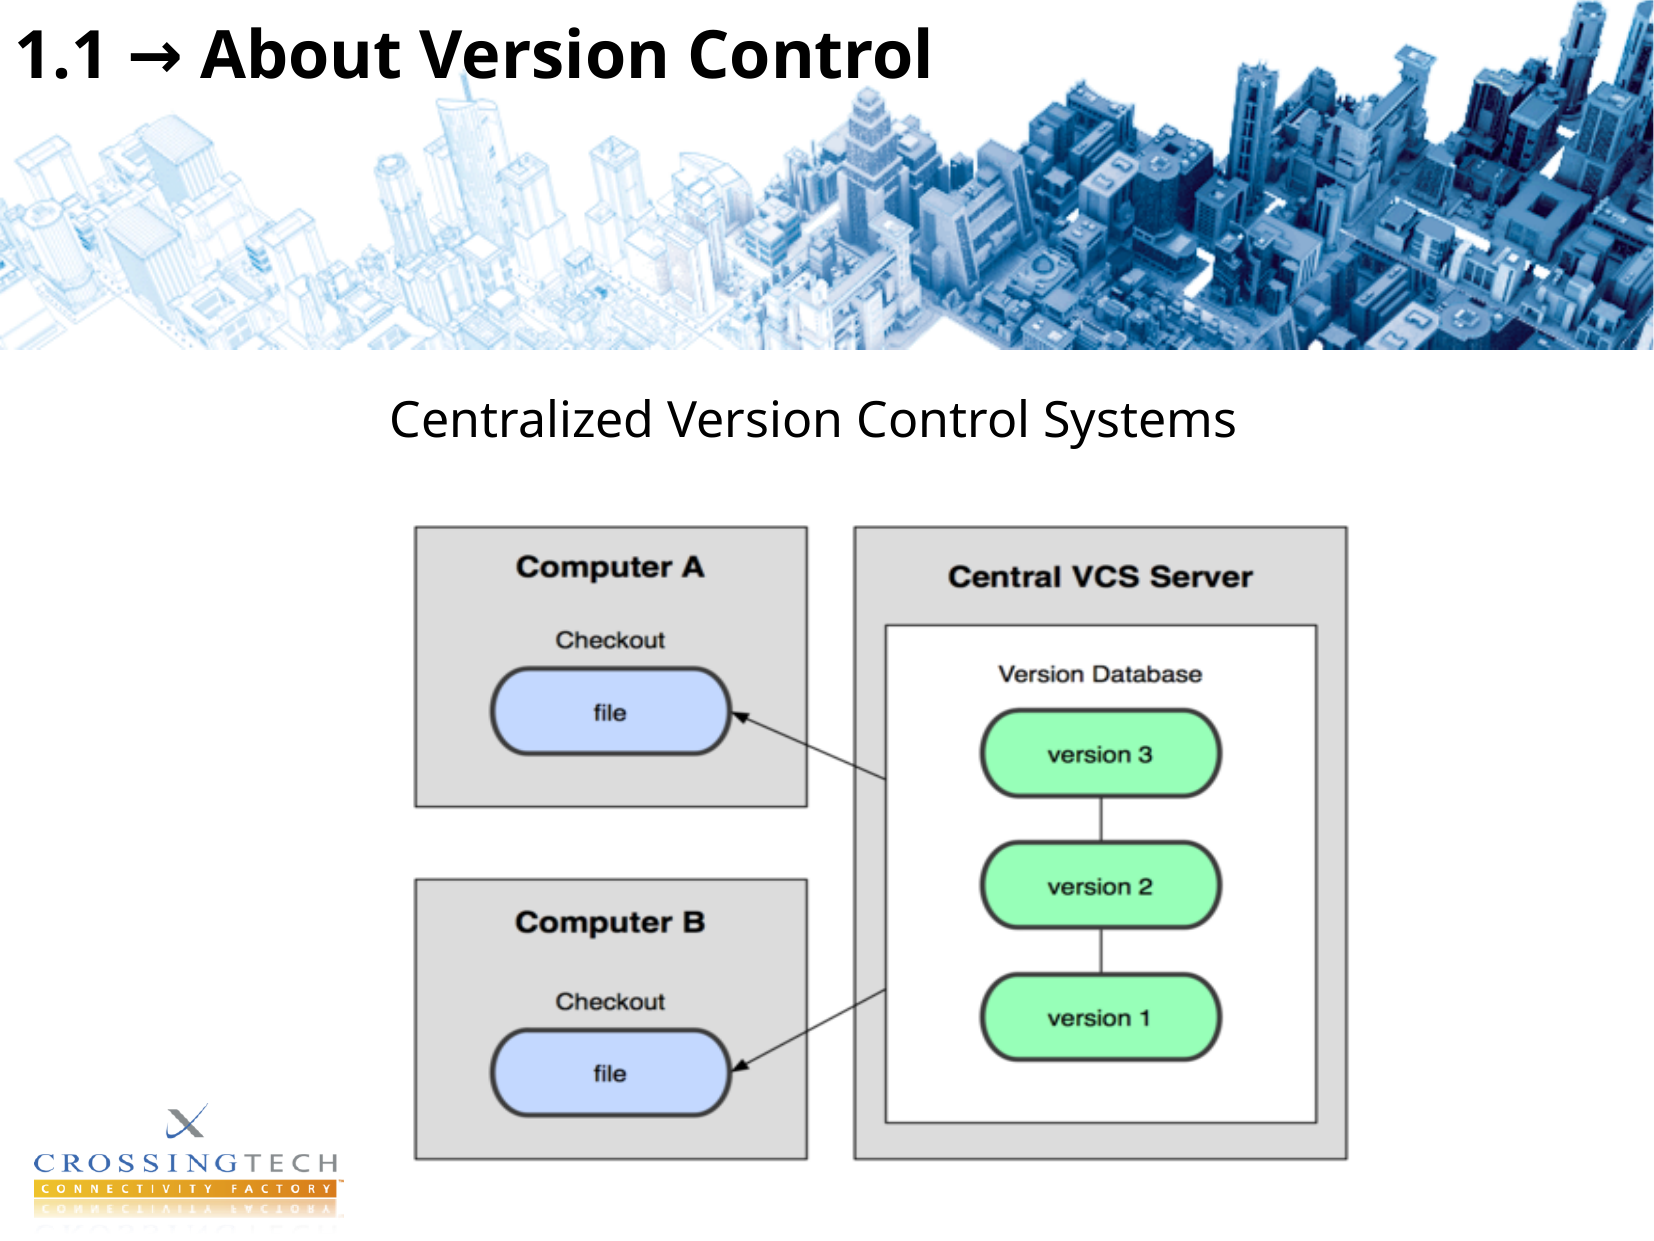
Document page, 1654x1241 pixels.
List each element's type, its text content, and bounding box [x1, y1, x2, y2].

picture [34, 1103, 344, 1237]
picture [412, 524, 1351, 1163]
text_box 1.1 → About Version Control [0, 0, 1114, 93]
text_box Centralized Version Control Systems [375, 376, 1459, 451]
picture [0, 0, 1654, 350]
